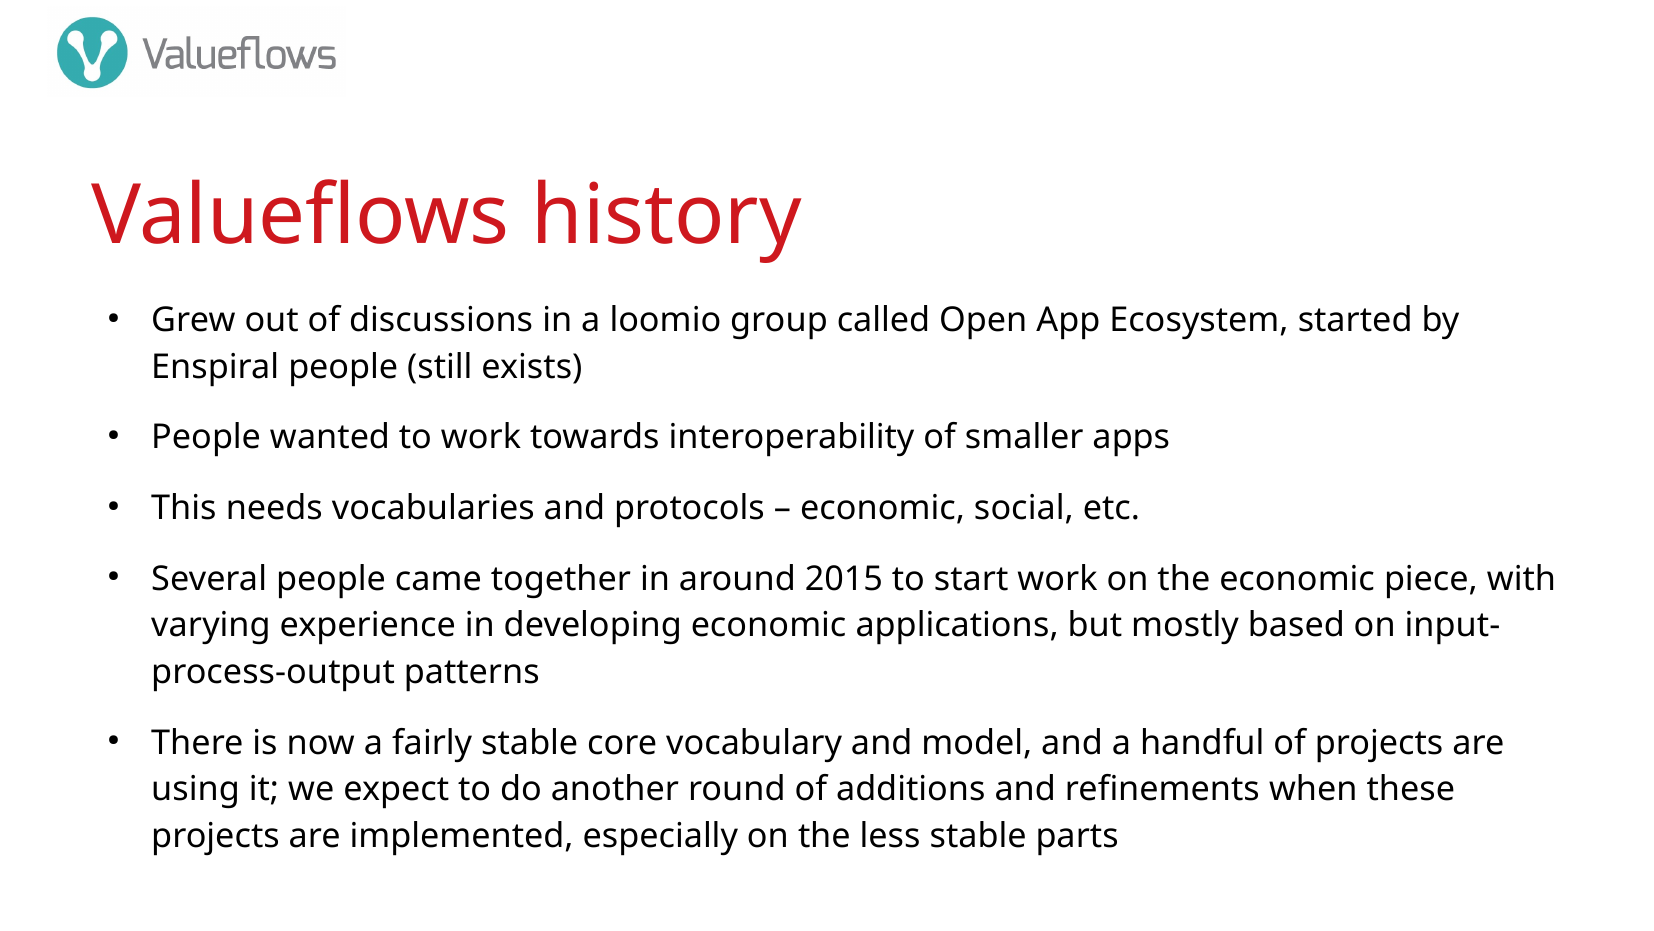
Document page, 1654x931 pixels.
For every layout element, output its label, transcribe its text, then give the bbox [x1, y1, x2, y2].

text_box Valueflows history [76, 147, 1441, 329]
picture [47, 6, 346, 97]
list Grew out of discussions in a loomio group called Open App Ecosystem, started by Enspiral people (still exists) People wanted to work towards interoperability of smaller apps This needs vocabularies and protocols – economic, social, etc. Several people came together in around 2015 to start work on the economic piece, with varying experience in developing economic applications, but mostly based on input-process-output patterns There is now a fairly stable core vocabulary and model, and a handful of projects are using it; we expect to do another round of additions and refinements when these projects are implemented, especially on the less stable parts [93, 295, 1559, 858]
